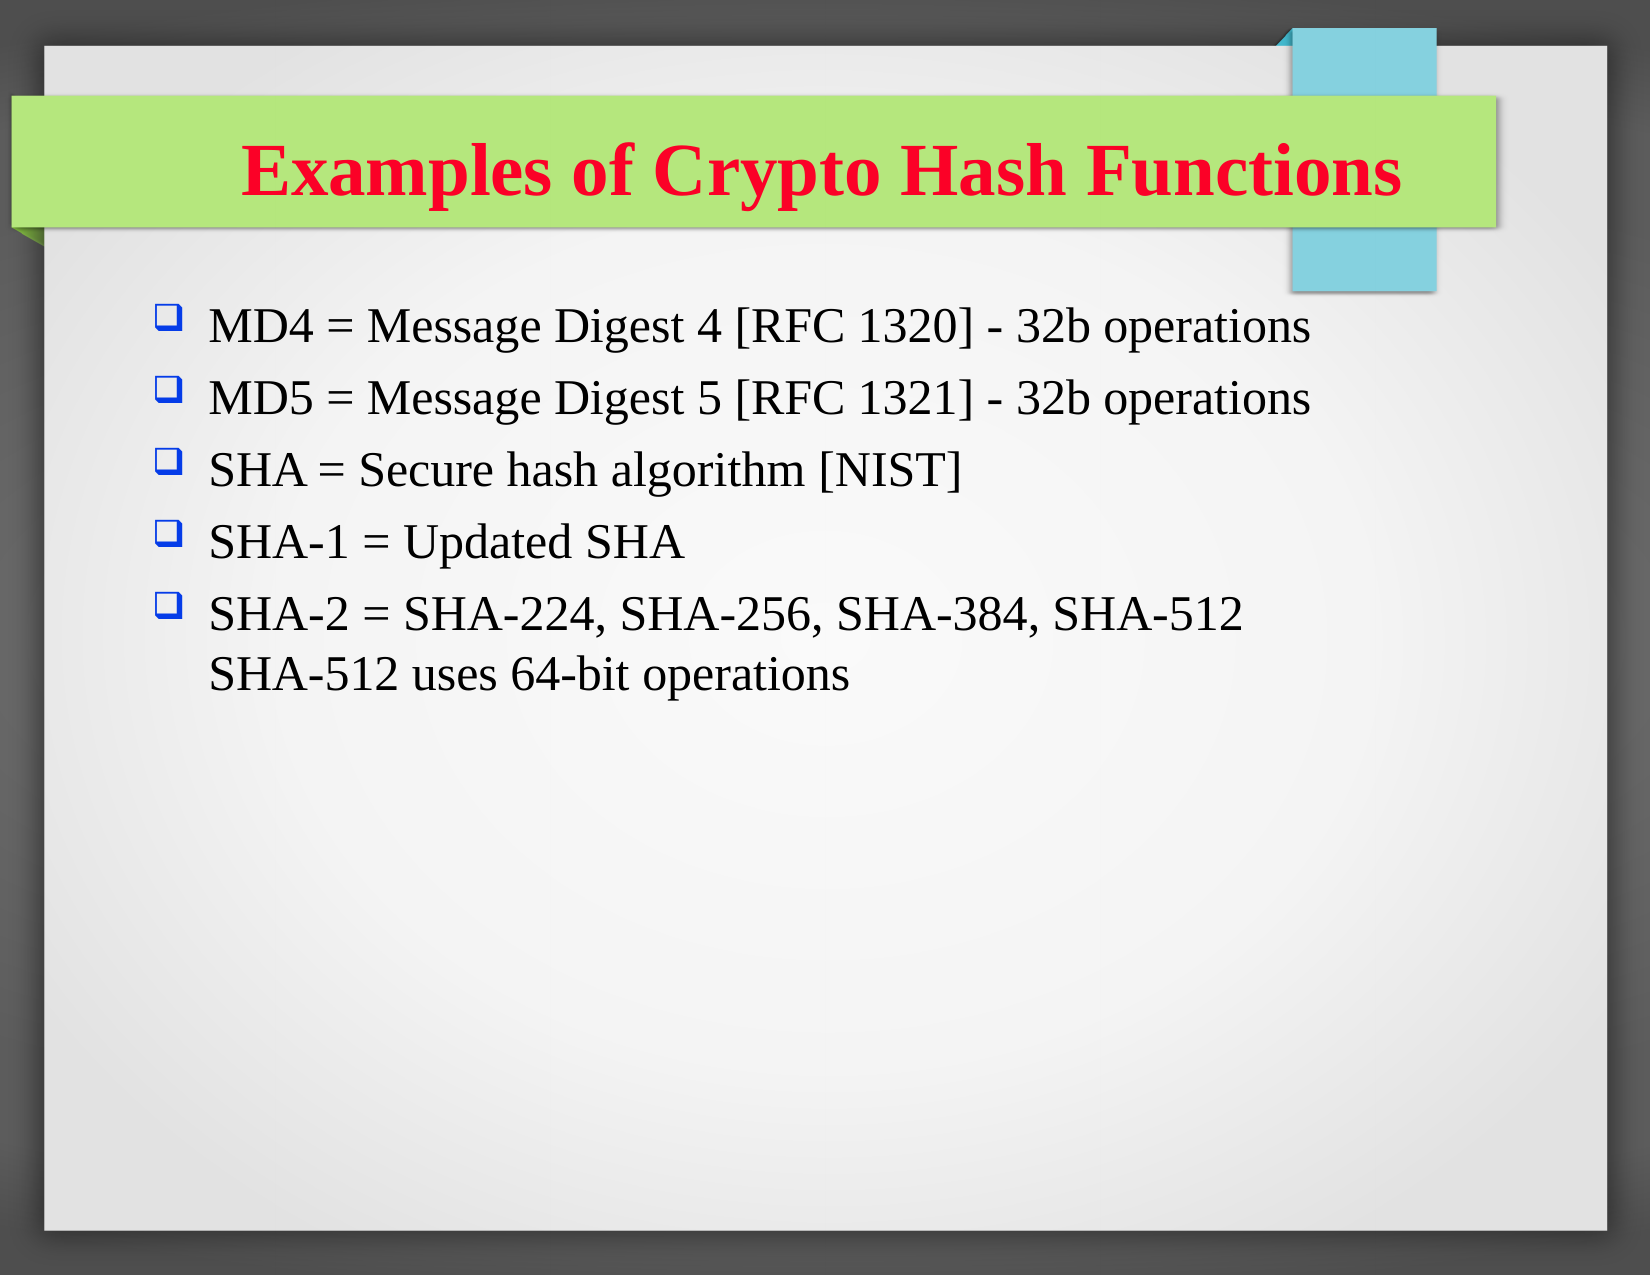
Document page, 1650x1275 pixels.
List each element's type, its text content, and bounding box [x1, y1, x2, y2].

text_box MD4 = Message Digest 4 [RFC 1320] - 32b operations MD5 = Message Digest 5 [RFC 1321] - 32b operations SHA = Secure hash algorithm [NIST] SHA-1 = Updated SHA SHA-2 = SHA-224, SHA-256, SHA-384, SHA-512 SHA-512 uses 64-bit operations [150, 278, 1315, 701]
title Examples of Crypto Hash Functions [239, 118, 1406, 334]
picture [0, 0, 1650, 1275]
